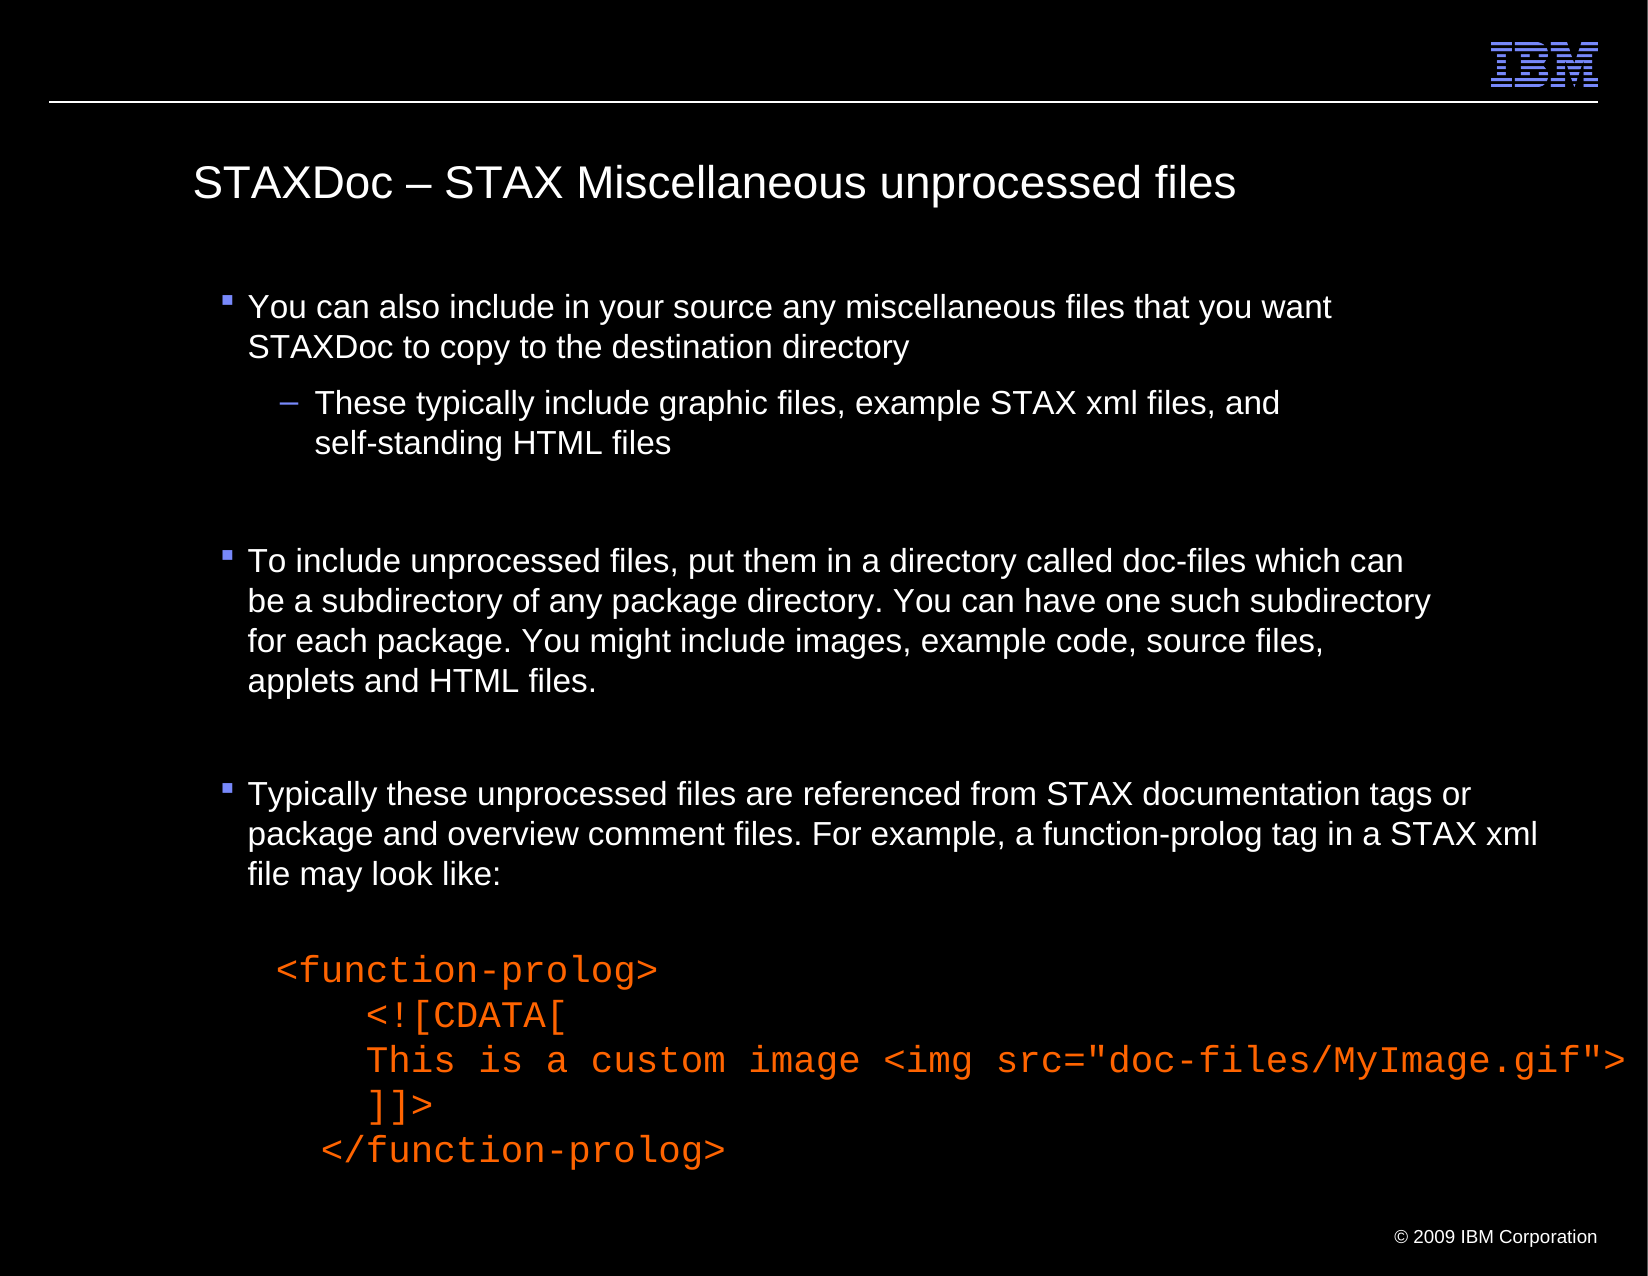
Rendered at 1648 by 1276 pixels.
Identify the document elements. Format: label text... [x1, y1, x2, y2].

picture [1491, 42, 1598, 87]
text_box <function-prolog> <![CDATA[ This is a custom image <img src="doc-files/MyImage.gif"> ]]> </function-prolog> [261, 937, 1648, 1179]
title STAXDoc – STAX Miscellaneous unprocessed files [175, 150, 1648, 244]
text_box You can also include in your source any miscellaneous files that you want STAXDoc to copy to the destination directory These typically include graphic files, example STAX xml files, and self-standing HTML files To include unprocessed files, put them in a directory called doc-files which can be a subdirectory of any package directory. You can have one such subdirectory for each package. You might include images, example code, source files, applets and HTML files. Typically these unprocessed files are referenced from STAX documentation tags or package and overview comment files. For example, a function-prolog tag in a STAX xml file may look like: [220, 284, 1587, 893]
